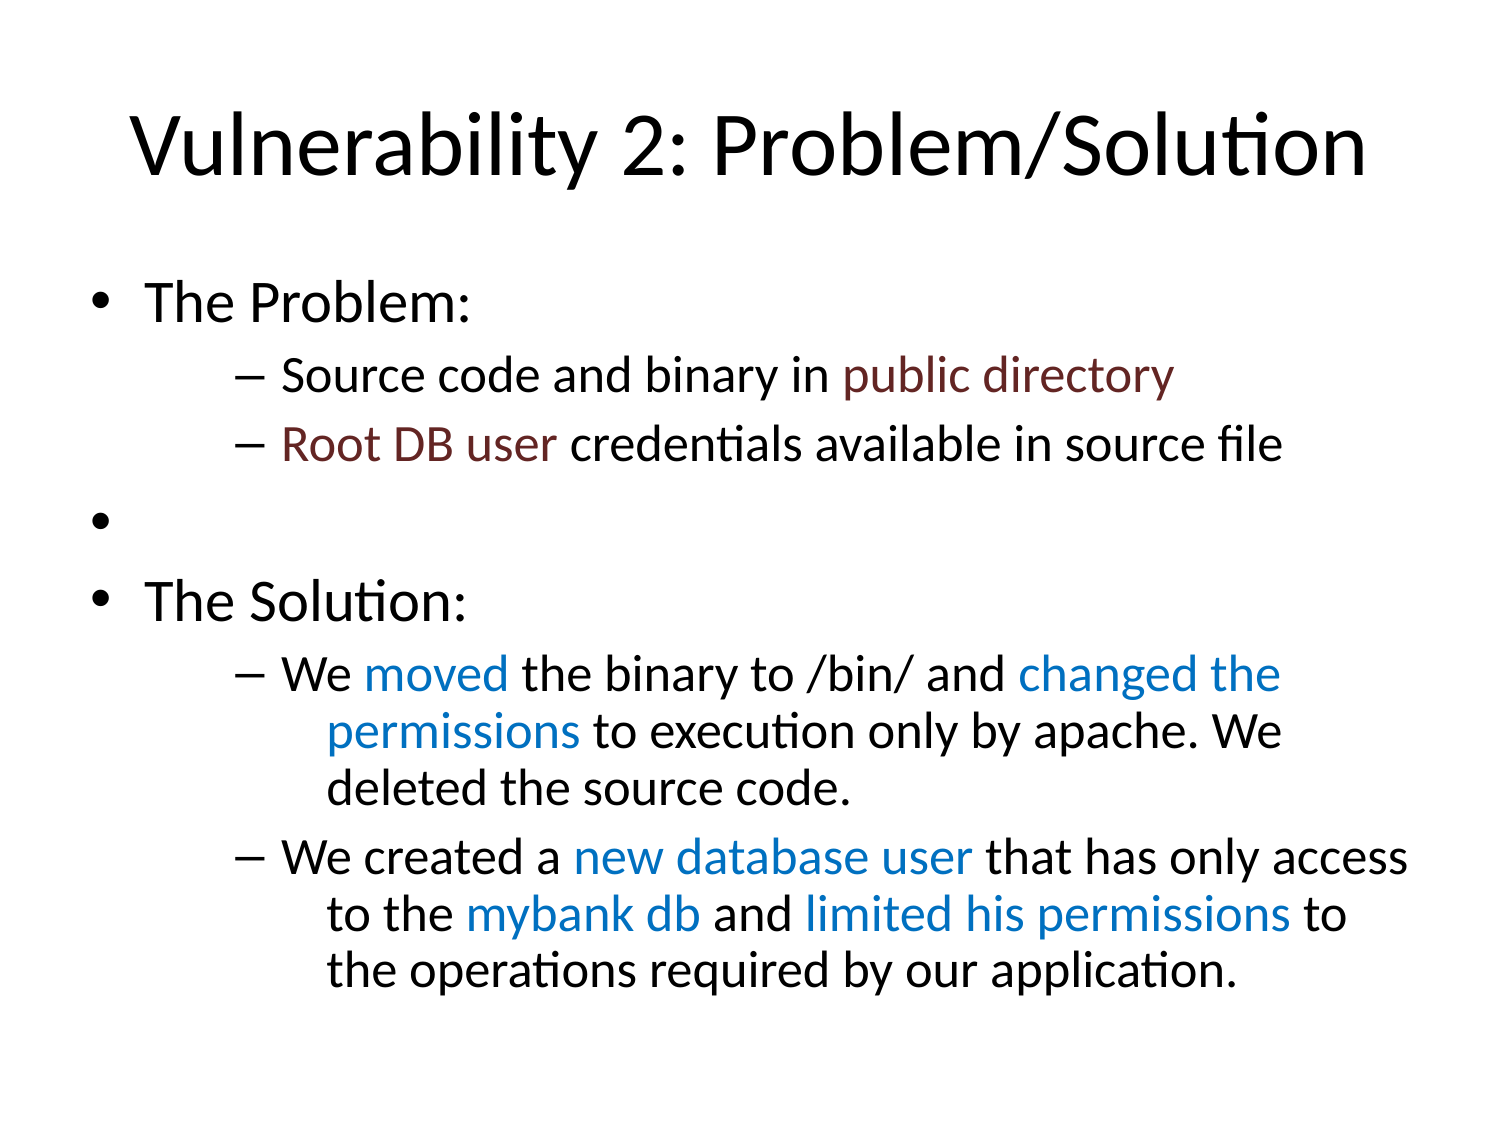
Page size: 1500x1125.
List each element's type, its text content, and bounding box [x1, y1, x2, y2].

list The Problem: Source code and binary in public directory Root DB user credentials available in source file The Solution: We moved the binary to /bin/ and changed the permissions to execution only by apache. We deleted the source code. We created a new database user that has only access to the mybank db and limited his permissions to the operations required by our application. [75, 262, 1426, 1047]
title Vulnerability 2: Problem/Solution [75, 45, 1426, 233]
